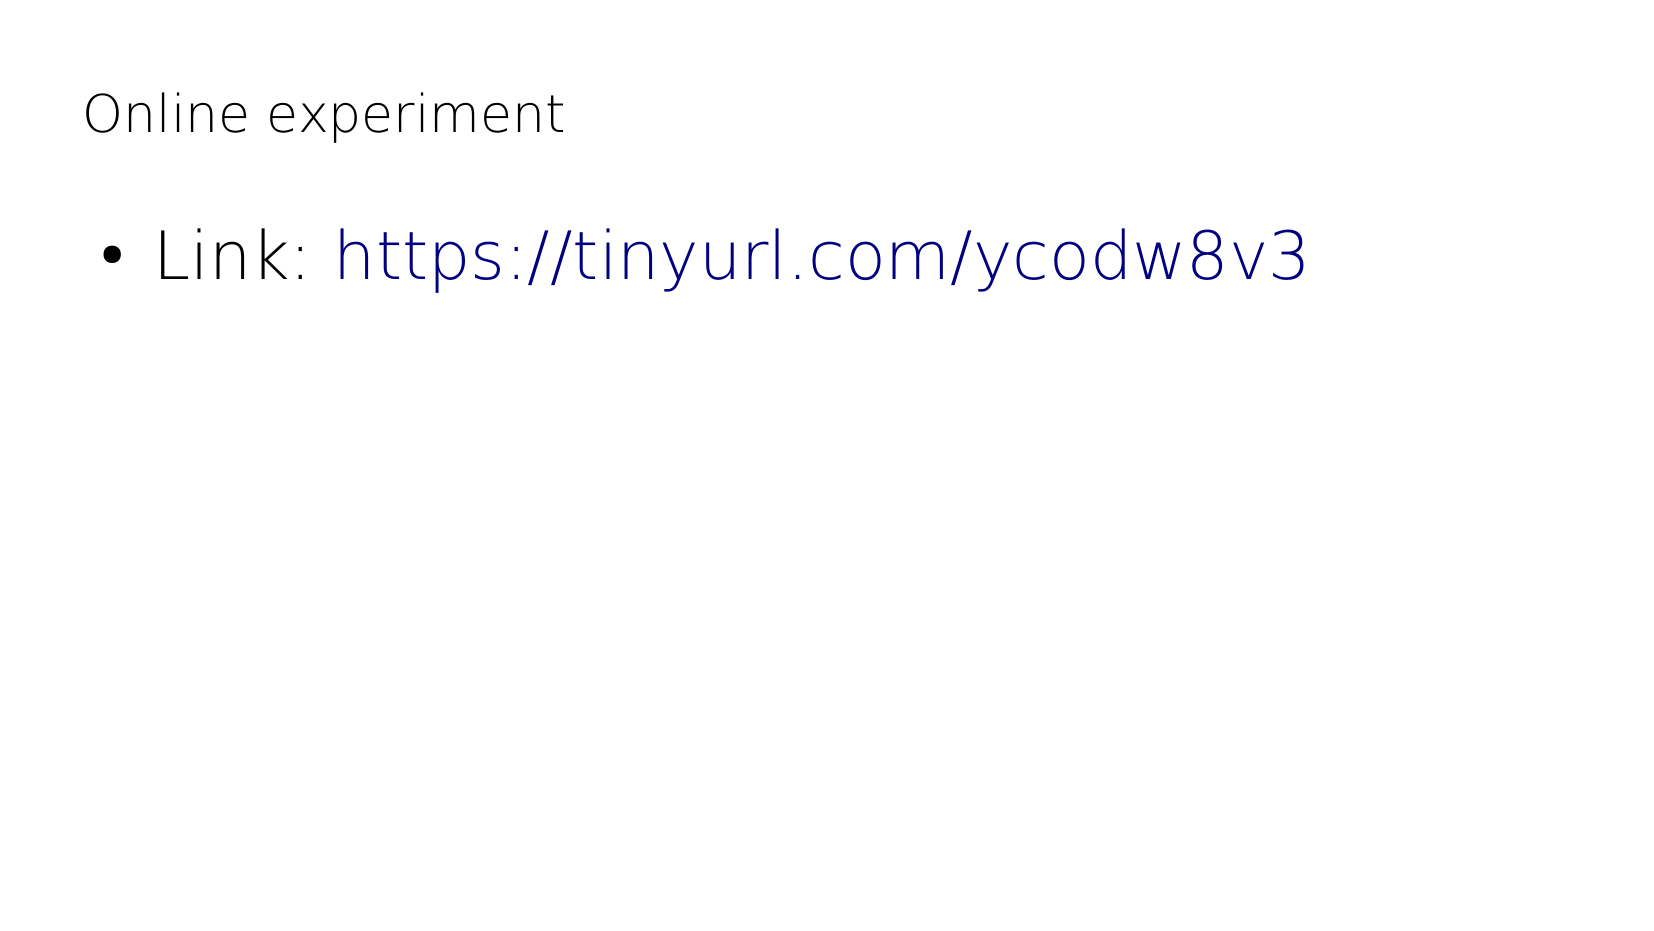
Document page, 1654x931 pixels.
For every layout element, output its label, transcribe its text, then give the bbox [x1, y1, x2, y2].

title Online experiment [82, 37, 1571, 193]
list Link: https://tinyurl.com/ycodw8v3 [82, 217, 1571, 758]
